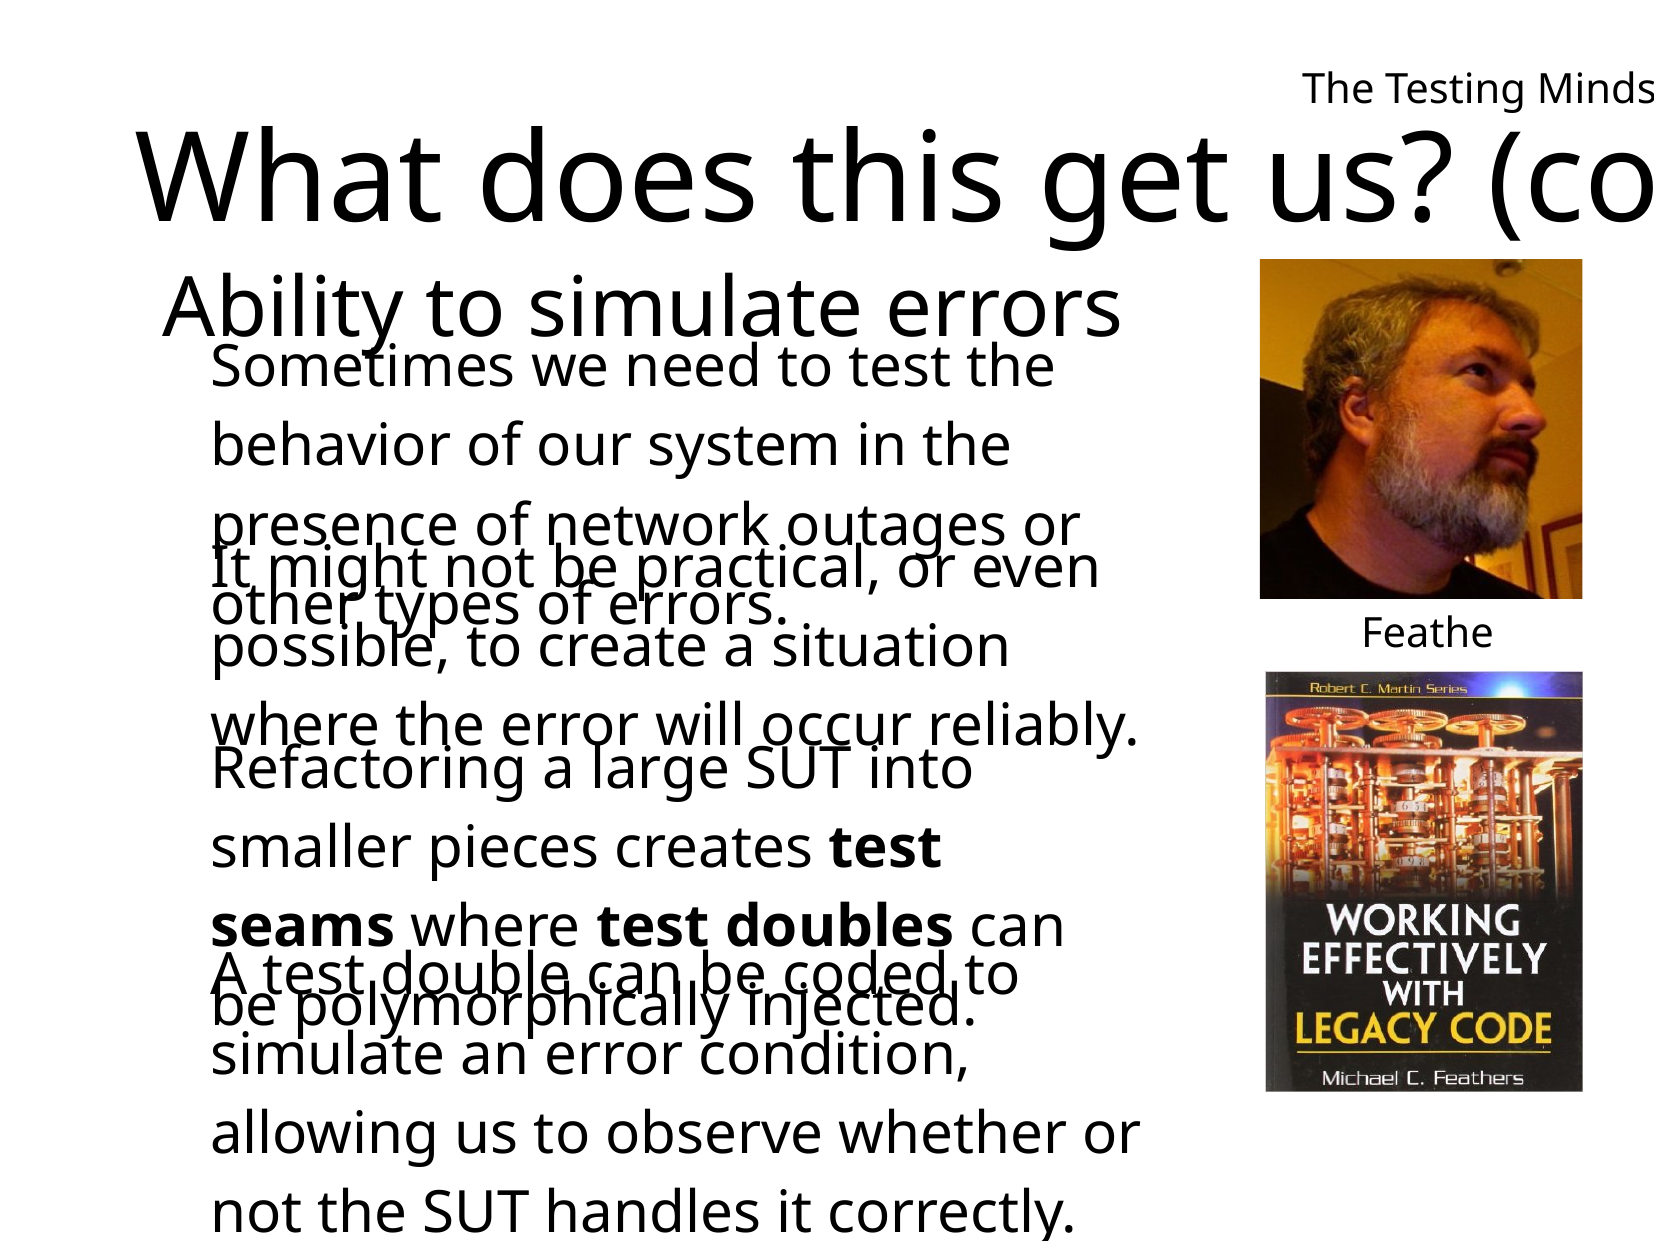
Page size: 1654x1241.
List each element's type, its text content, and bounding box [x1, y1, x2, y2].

text_box It might not be practical, or even possible, to create a situation where the error will occur reliably. [195, 517, 1171, 693]
text_box Feathers [1346, 595, 1512, 652]
picture [1259, 259, 1583, 599]
text_box The Testing Mindset [1287, 51, 1616, 106]
text_box A test double can be coded to simulate an error condition, allowing us to observe whether or not the SUT handles it correctly. [195, 925, 1171, 1124]
text_box Ability to simulate errors [148, 240, 1411, 332]
text_box What does this get us? (cont) [120, 80, 1508, 211]
picture [1265, 671, 1583, 1092]
text_box Refactoring a large SUT into smaller pieces creates test seams where test doubles can be polymorphically injected. [195, 718, 1141, 894]
text_box Sometimes we need to test the behavior of our system in the presence of network outages or other types of errors. [195, 332, 1186, 516]
